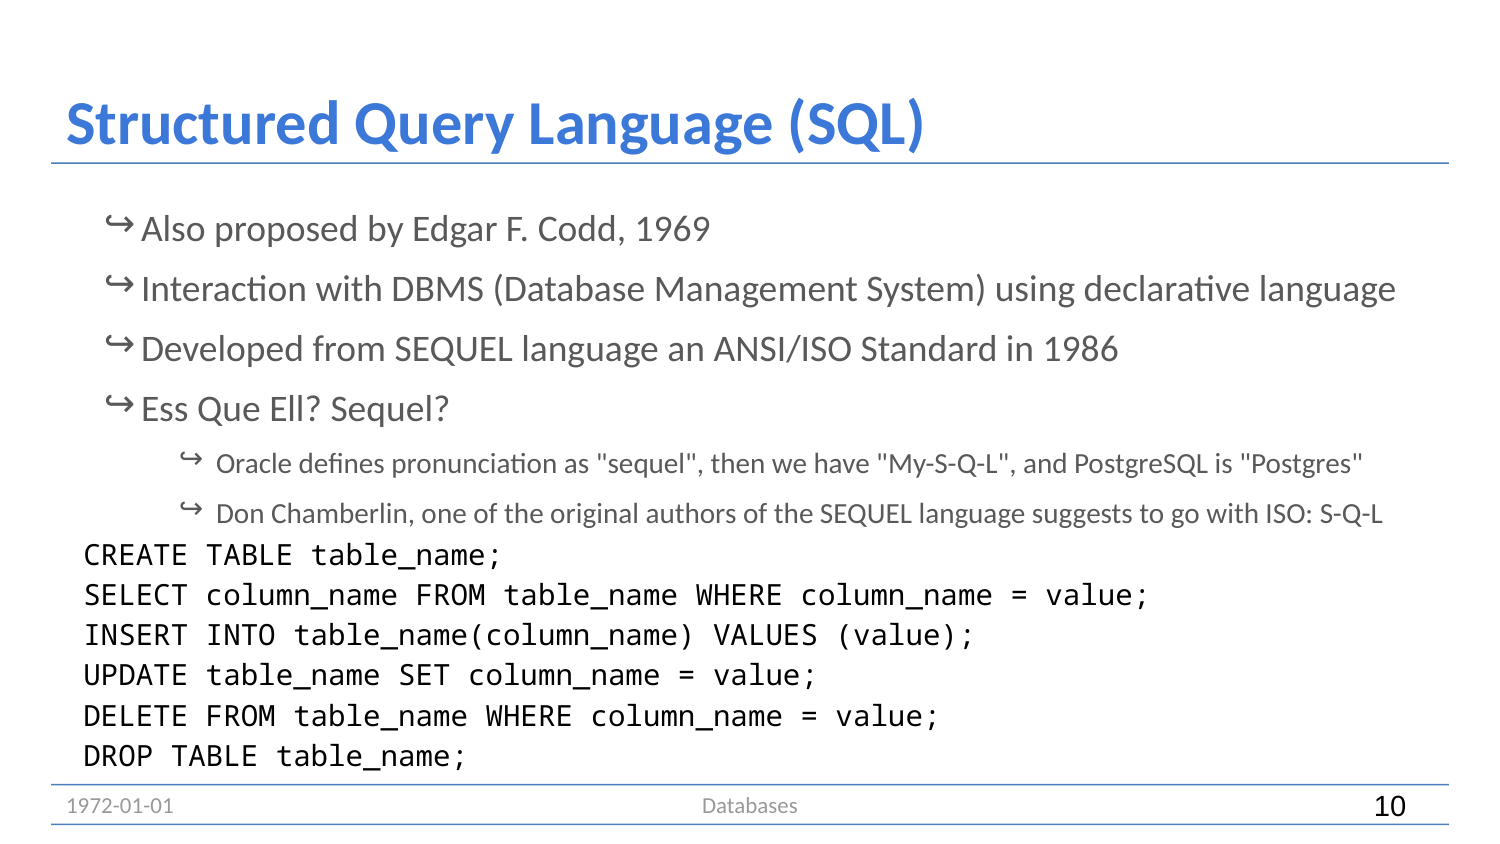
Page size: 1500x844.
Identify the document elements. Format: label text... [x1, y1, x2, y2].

title Structured Query Language (SQL) [51, 72, 1449, 167]
slide_number <number> [1358, 784, 1449, 825]
text_box CREATE TABLE table_name; SELECT column_name FROM table_name WHERE column_name = value; INSERT INTO table_name(column_name) VALUES (value); UPDATE table_name SET column_name = value; DELETE FROM table_name WHERE column_name = value; DROP TABLE table_name; [68, 516, 1282, 785]
list Also proposed by Edgar F. Codd, 1969 Interaction with DBMS (Database Management System) using declarative language Developed from SEQUEL language an ANSI/ISO Standard in 1986 Ess Que Ell? Sequel? Oracle defines pronunciation as "sequel", then we have "My-S-Q-L", and PostgreSQL is "Postgres" Don Chamberlin, one of the original authors of the SEQUEL language suggests to go with ISO: S-Q-L [51, 189, 1449, 750]
